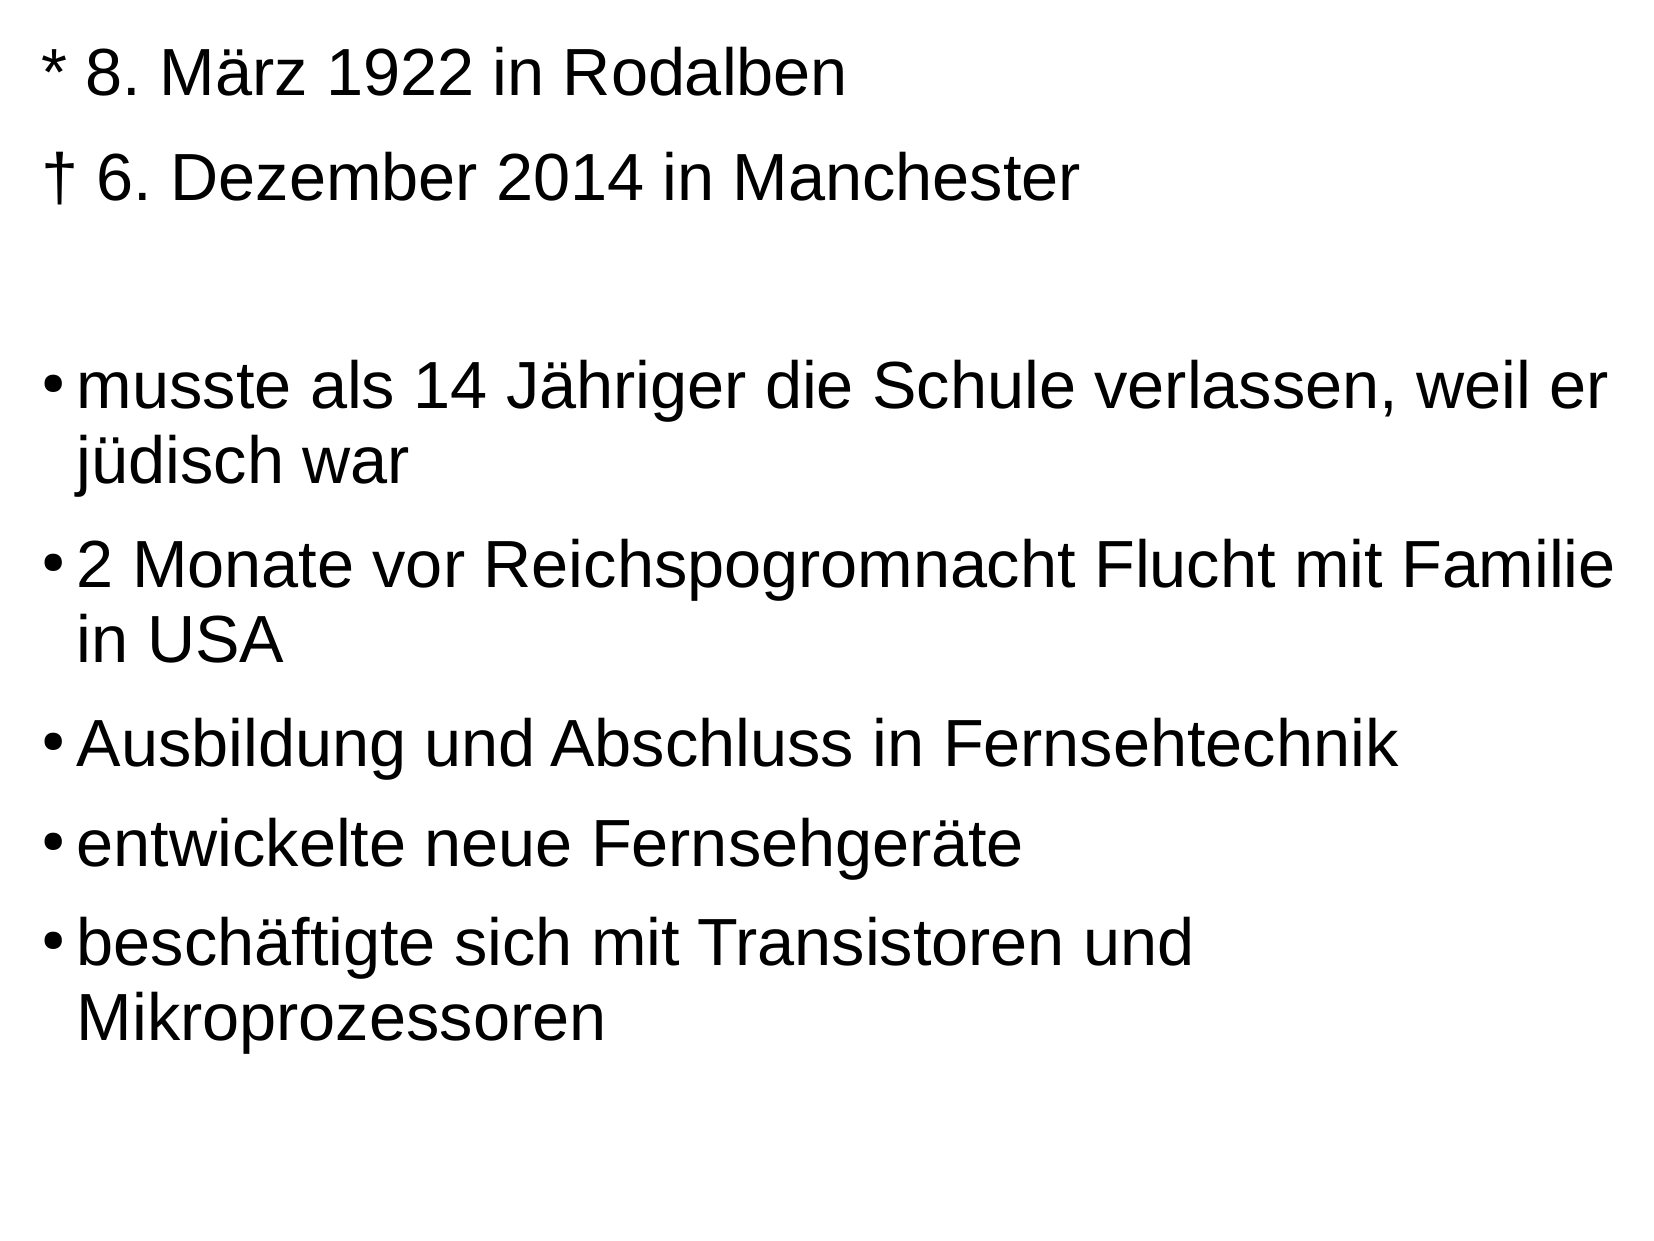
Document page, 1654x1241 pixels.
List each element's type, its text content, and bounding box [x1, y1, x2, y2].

list * 8. März 1922 in Rodalben † 6. Dezember 2014 in Manchester musste als 14 Jähriger die Schule verlassen, weil er jüdisch war 2 Monate vor Reichspogromnacht Flucht mit Familie in USA Ausbildung und Abschluss in Fernsehtechnik entwickelte neue Fernsehgeräte beschäftigte sich mit Transistoren und Mikroprozessoren [41, 35, 1630, 1241]
